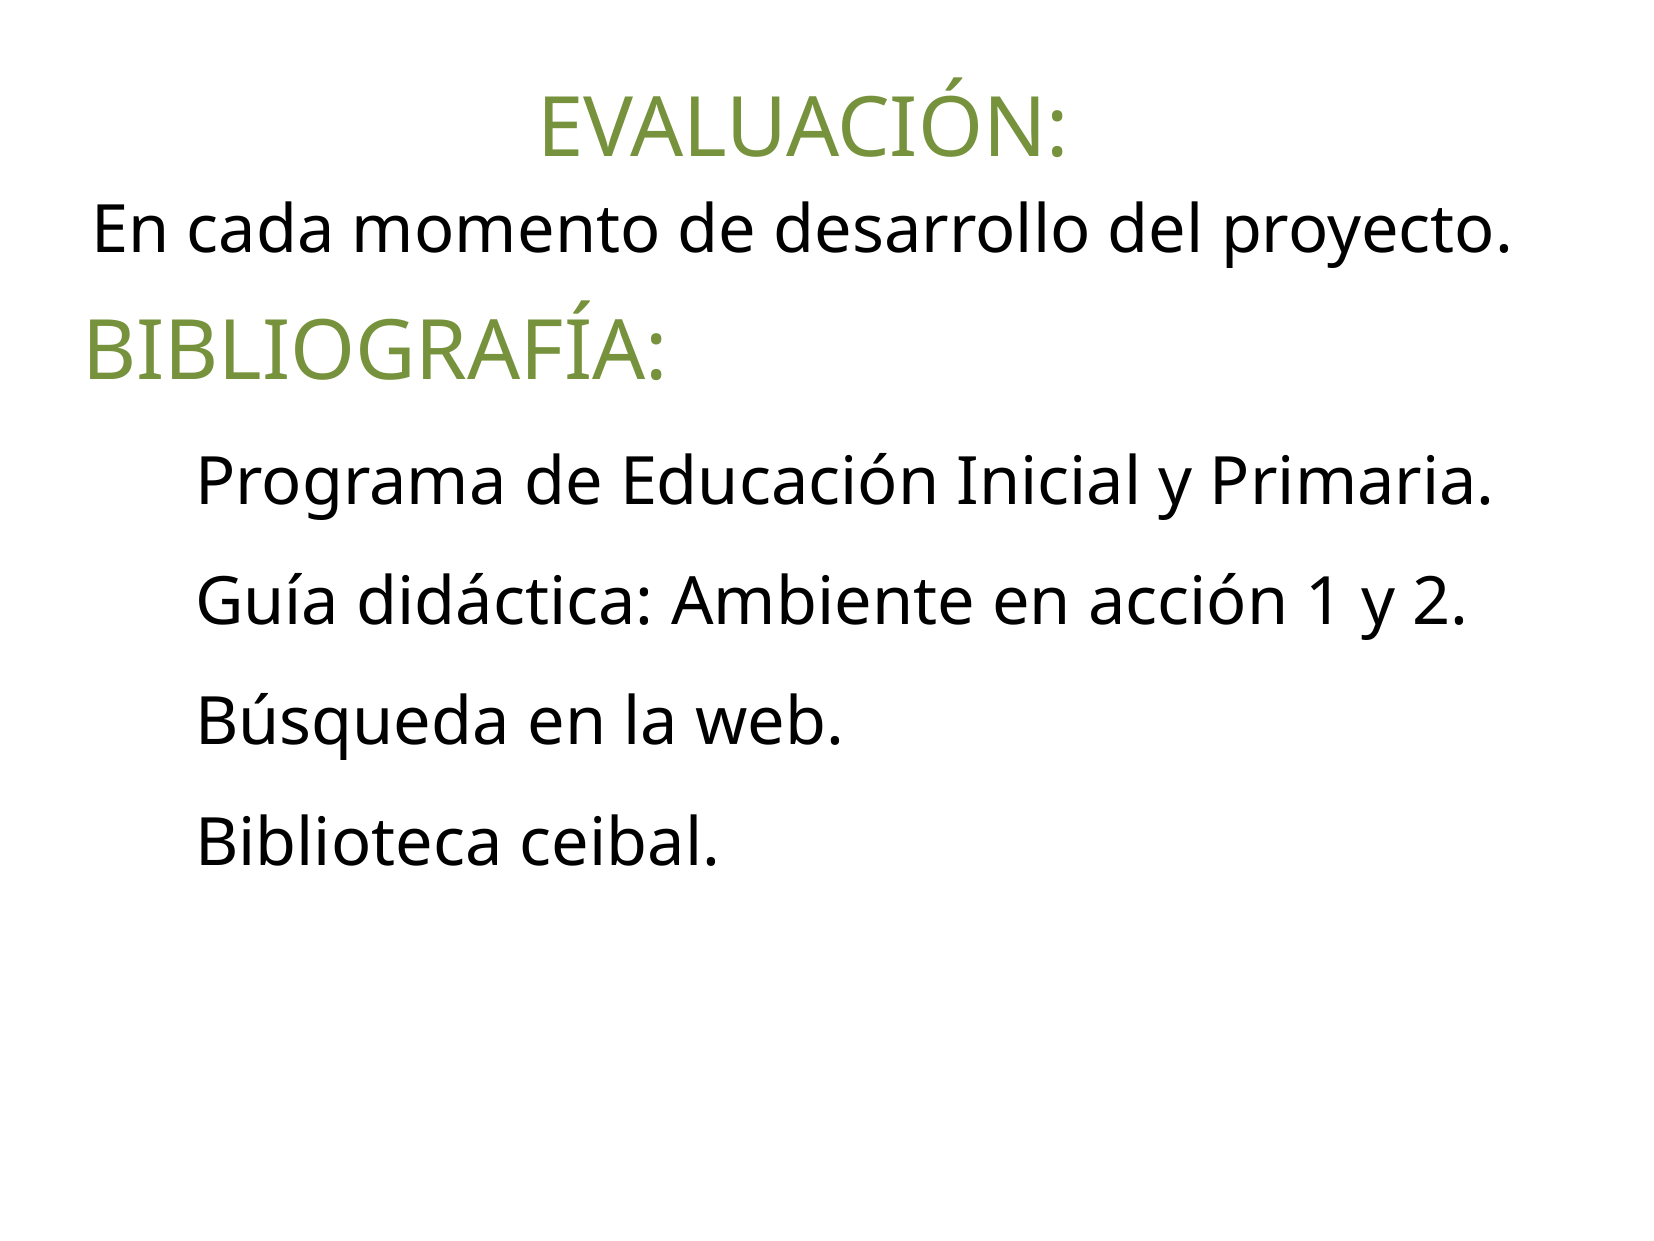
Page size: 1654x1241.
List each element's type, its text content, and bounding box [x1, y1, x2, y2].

title EVALUACIÓN: En cada momento de desarrollo del proyecto. [59, 64, 1548, 275]
list BIBLIOGRAFÍA: Programa de Educación Inicial y Primaria. Guía didáctica: Ambiente en acción 1 y 2. Búsqueda en la web. Biblioteca ceibal. [82, 290, 1571, 1010]
